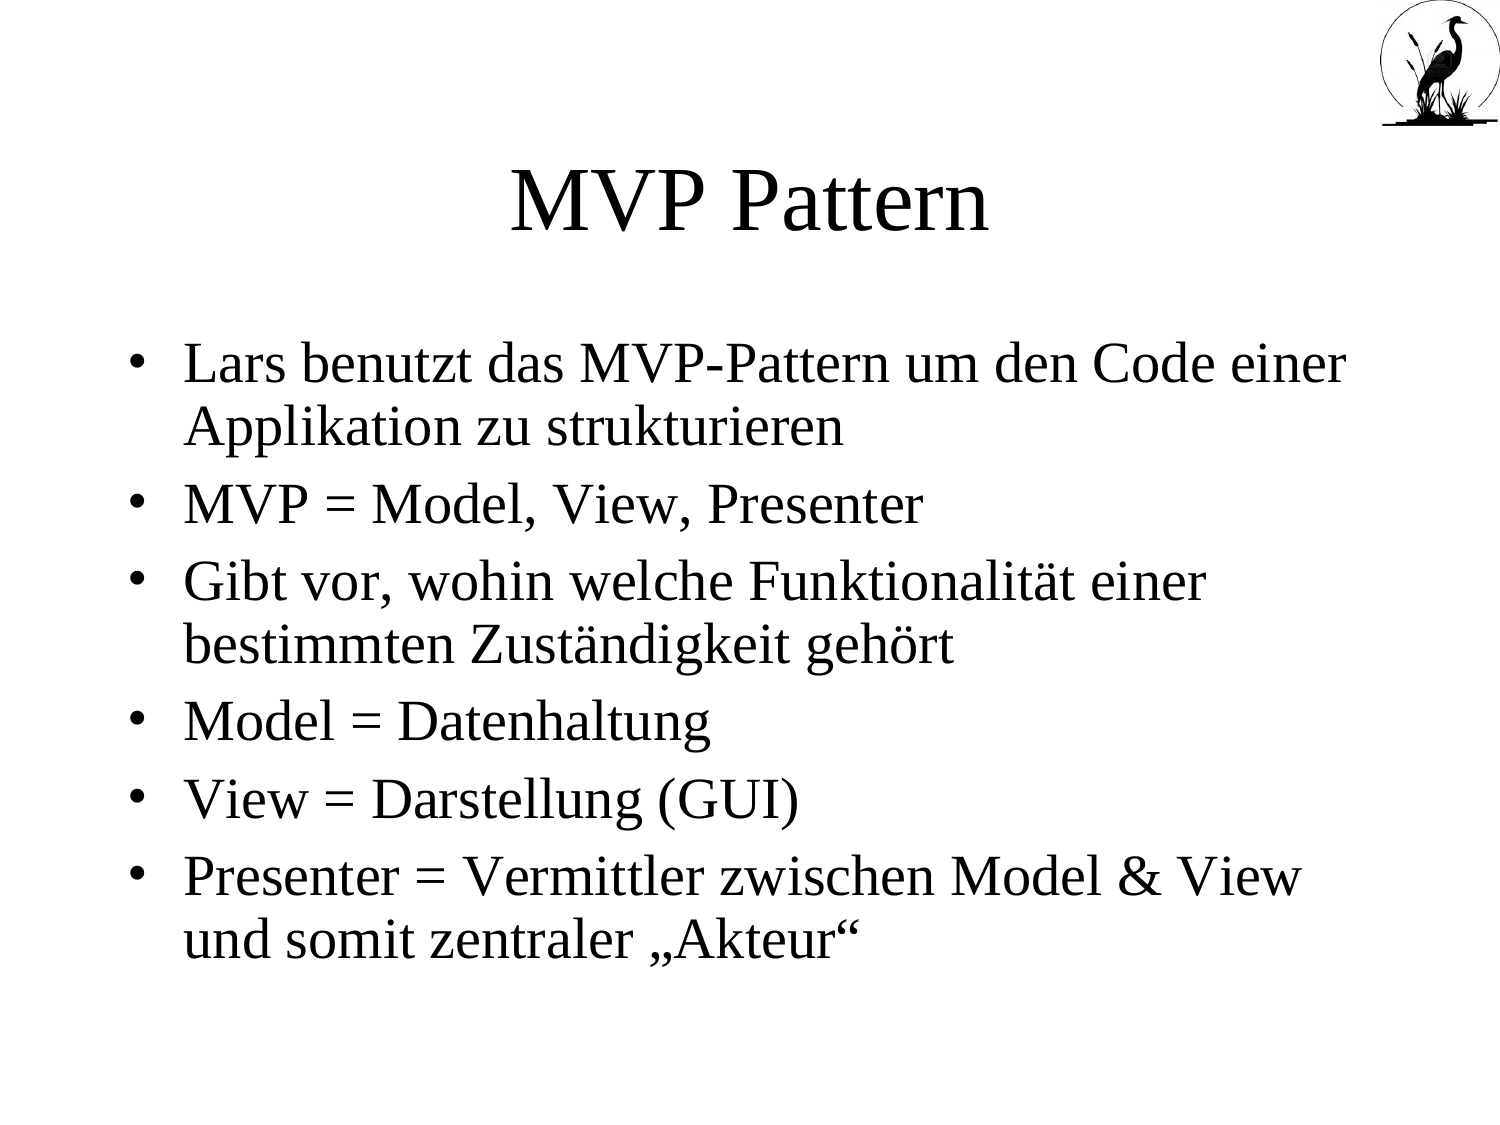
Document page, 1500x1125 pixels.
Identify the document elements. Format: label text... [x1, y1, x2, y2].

list Lars benutzt das MVP-Pattern um den Code einer Applikation zu strukturieren MVP = Model, View, Presenter Gibt vor, wohin welche Funktionalität einer bestimmten Zuständigkeit gehört Model = Datenhaltung View = Darstellung (GUI) Presenter = Vermittler zwischen Model & View und somit zentraler „Akteur“ [112, 324, 1388, 1001]
picture [1380, 0, 1500, 126]
title MVP Pattern [112, 99, 1388, 288]
